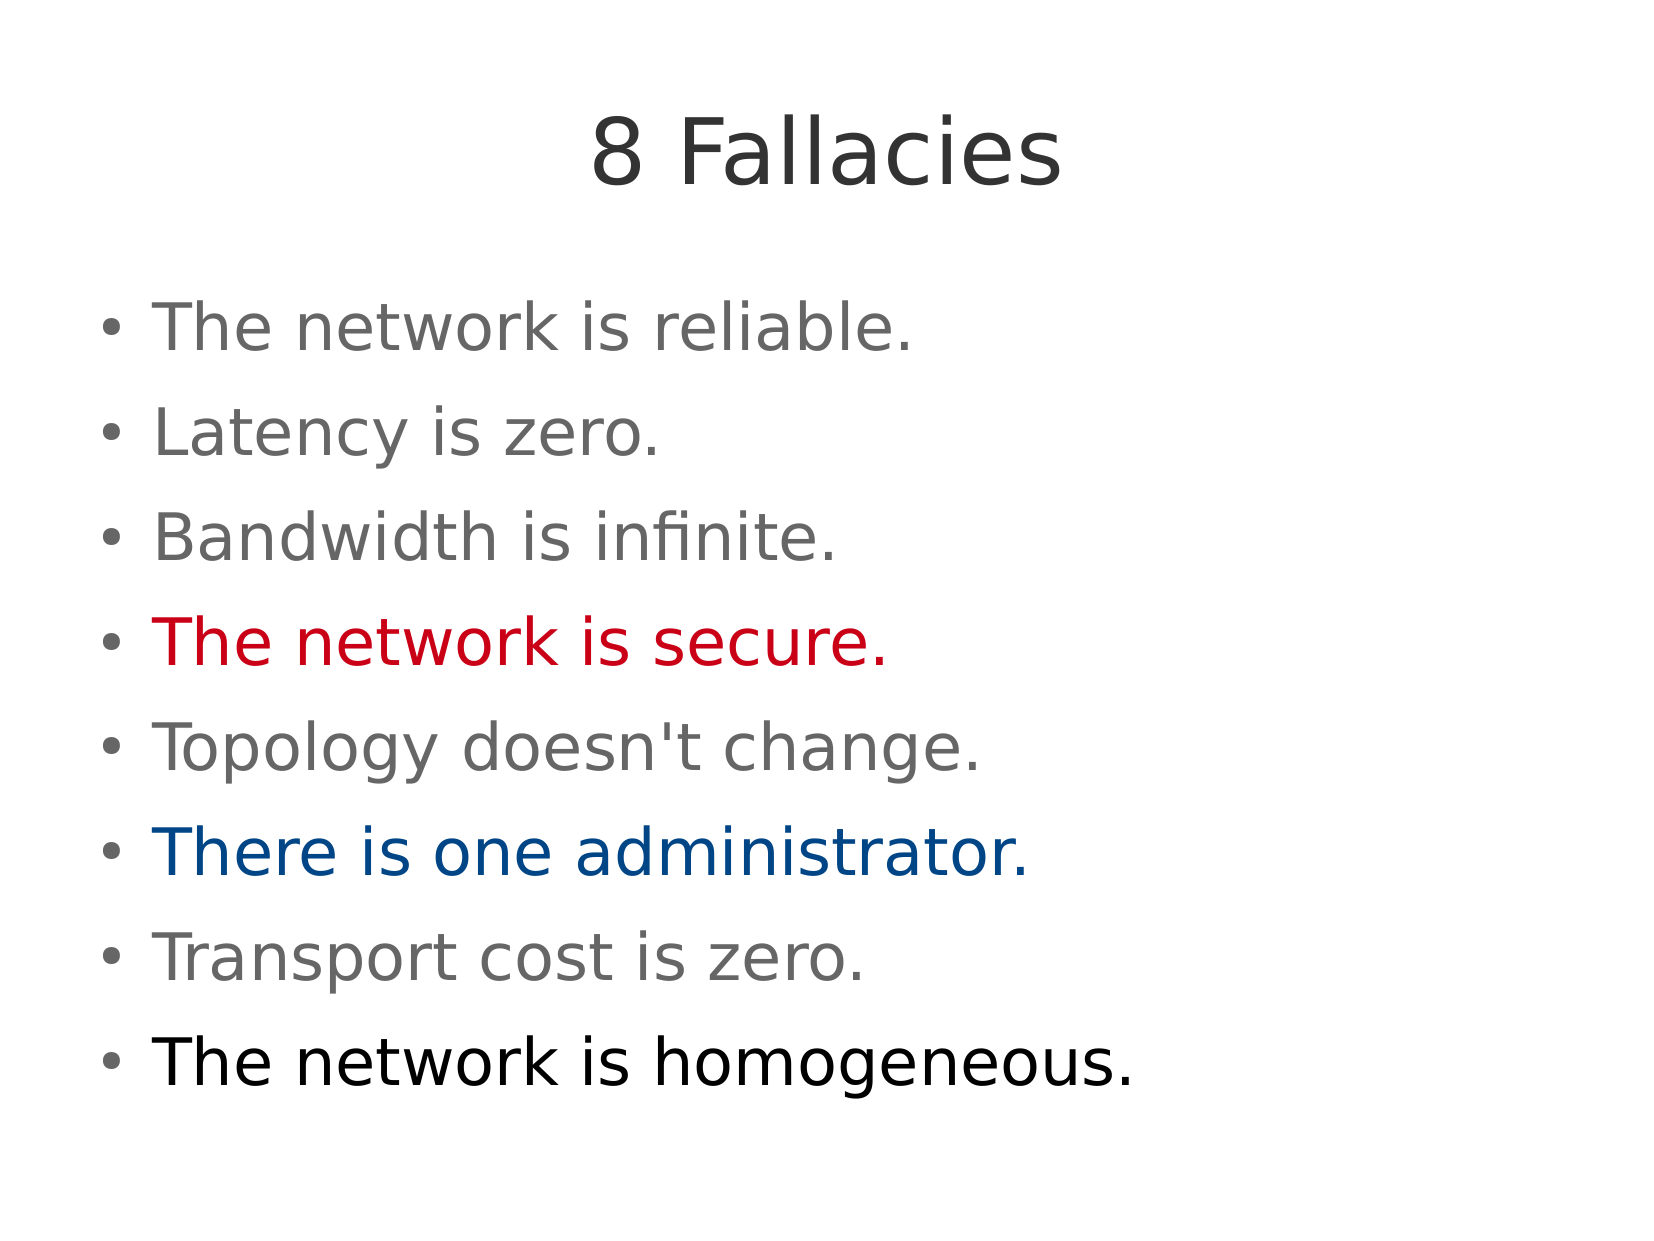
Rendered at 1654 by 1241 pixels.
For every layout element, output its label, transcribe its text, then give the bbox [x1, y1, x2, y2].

list The network is reliable. Latency is zero. Bandwidth is infinite. The network is secure. Topology doesn't change. There is one administrator. Transport cost is zero. The network is homogeneous. [82, 290, 1571, 1109]
title 8 Fallacies [82, 49, 1571, 257]
